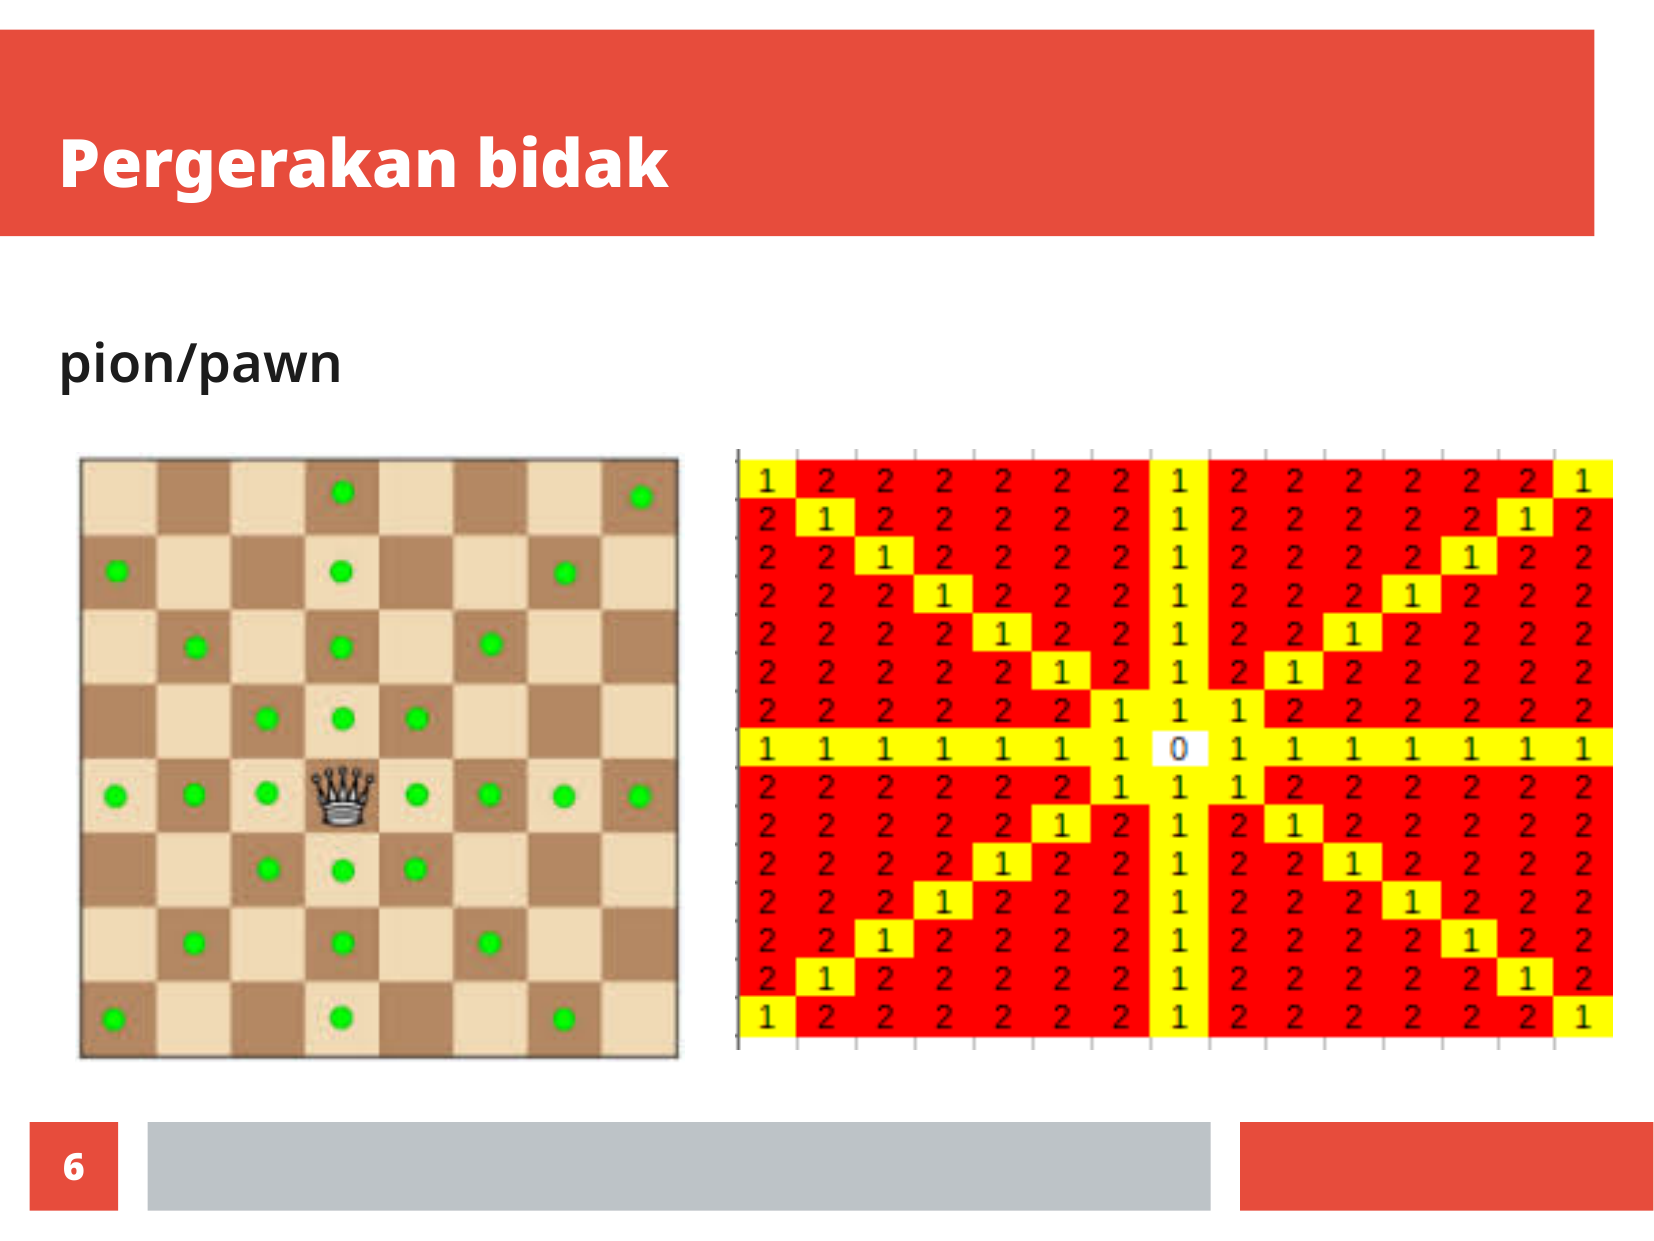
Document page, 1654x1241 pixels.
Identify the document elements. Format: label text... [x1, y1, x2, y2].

title Pergerakan bidak [59, 59, 1595, 207]
list pion/pawn [59, 324, 1565, 1093]
picture [75, 452, 685, 1066]
picture [735, 449, 1613, 1051]
